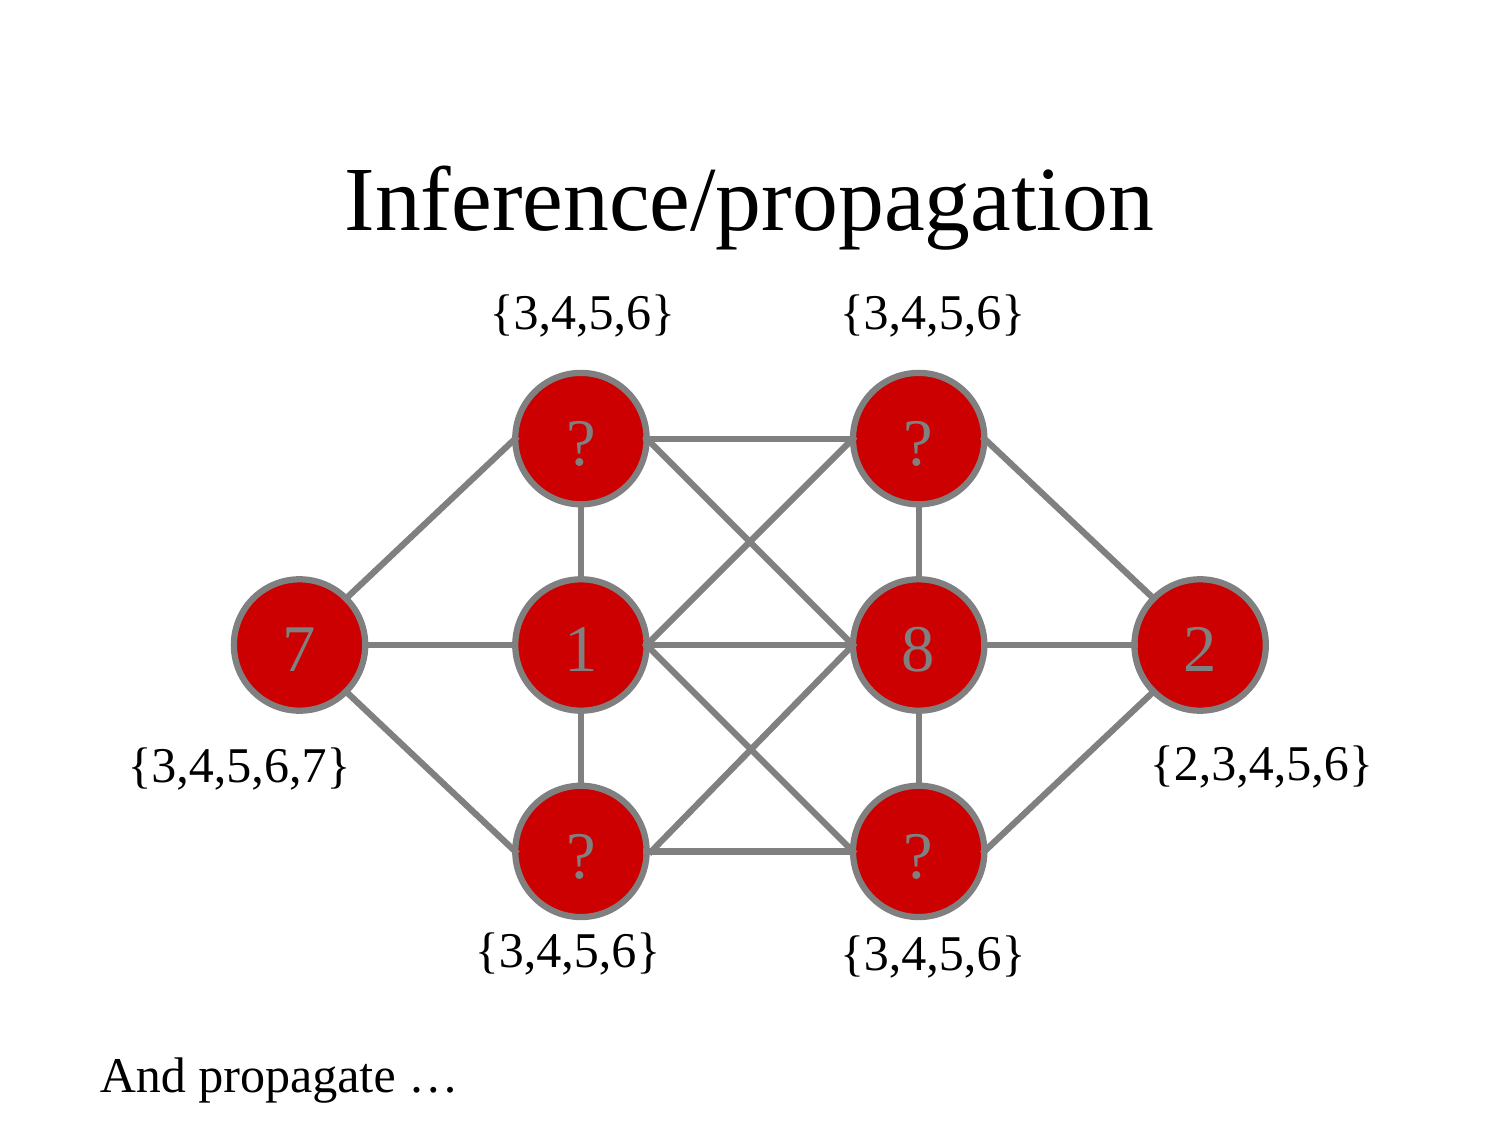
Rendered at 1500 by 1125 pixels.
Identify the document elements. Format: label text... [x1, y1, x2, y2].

text_box ? [515, 785, 647, 909]
text_box {3,4,5,6} [824, 272, 1176, 348]
text_box ? [853, 785, 985, 912]
text_box {3,4,5,6} [825, 912, 1041, 988]
text_box 2 [1134, 579, 1266, 711]
text_box ? [515, 372, 647, 505]
text_box 8 [853, 579, 985, 711]
text_box 1 [515, 579, 647, 711]
text_box ? [853, 372, 985, 505]
text_box {3,4,5,6,7} [112, 724, 366, 801]
text_box {3,4,5,6} [460, 909, 676, 986]
text_box And propagate … [85, 1034, 474, 1111]
text_box 7 [233, 579, 366, 711]
text_box {2,3,4,5,6} [1135, 722, 1388, 798]
title Inference/propagation [112, 99, 1388, 288]
text_box {3,4,5,6} [474, 272, 751, 348]
